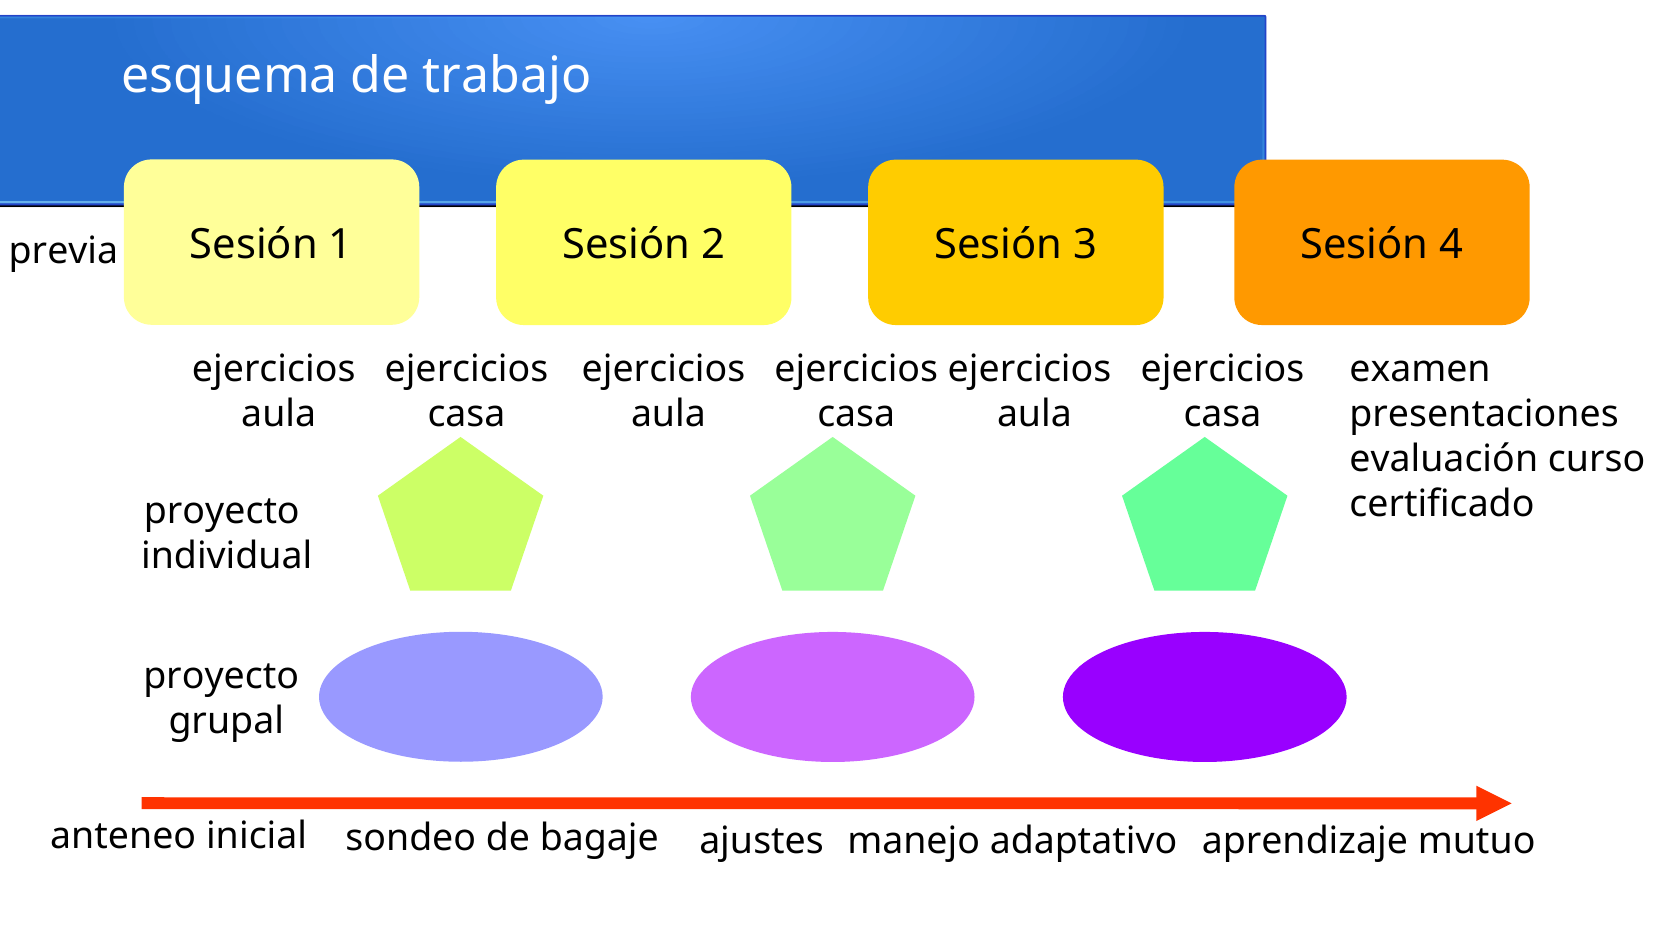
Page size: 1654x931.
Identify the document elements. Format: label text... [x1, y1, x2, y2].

text_box esquema de trabajo [106, 35, 585, 111]
text_box [690, 631, 975, 762]
text_box Sesión 3 [868, 159, 1164, 326]
text_box Sesión 1 [123, 159, 420, 325]
text_box aprendizaje mutuo [1264, 809, 1536, 870]
text_box ajustes [673, 809, 851, 902]
text_box ejercicios aula [177, 336, 366, 442]
text_box anteneo inicial [35, 803, 313, 864]
text_box [377, 442, 544, 591]
text_box proyecto grupal [129, 643, 313, 749]
picture [0, 13, 1270, 211]
text_box examen presentaciones evaluación curso certificado [1334, 336, 1645, 532]
text_box ejercicios casa [1122, 336, 1323, 442]
text_box Sesión 4 [1234, 159, 1530, 326]
text_box ejercicios casa [366, 336, 566, 442]
text_box previa [0, 218, 129, 279]
text_box manejo adaptativo [851, 809, 1264, 870]
text_box [319, 631, 603, 762]
text_box Sesión 2 [496, 159, 792, 326]
text_box ejercicios casa [755, 336, 933, 442]
text_box sondeo de bagaje [330, 805, 660, 866]
text_box ejercicios aula [933, 336, 1122, 442]
text_box proyecto individual [129, 478, 324, 584]
text_box [750, 442, 916, 591]
text_box [1122, 442, 1288, 591]
text_box [1062, 631, 1347, 762]
text_box ejercicios aula [566, 336, 755, 442]
